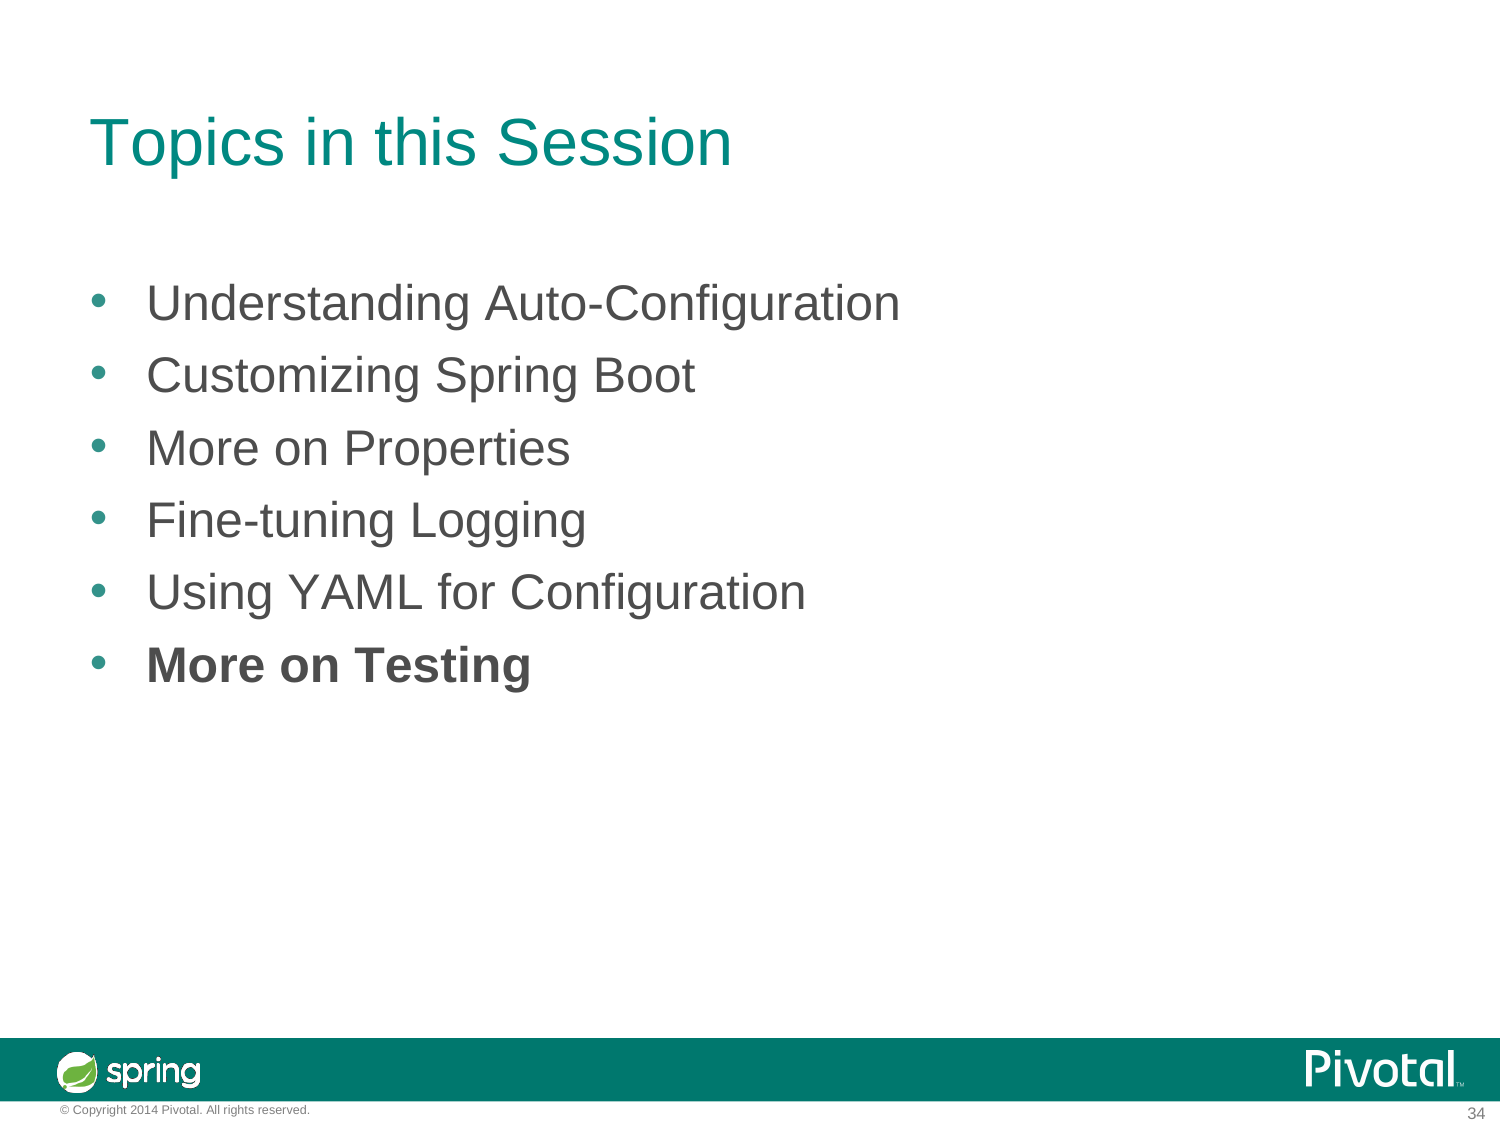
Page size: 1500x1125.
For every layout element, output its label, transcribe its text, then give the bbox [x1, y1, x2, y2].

picture [32, 1041, 210, 1103]
list Understanding Auto-Configuration Customizing Spring Boot More on Properties Fine-tuning Logging Using YAML for Configuration More on Testing [75, 262, 1426, 931]
title Topics in this Session [75, 45, 1426, 233]
picture [1306, 1050, 1464, 1087]
